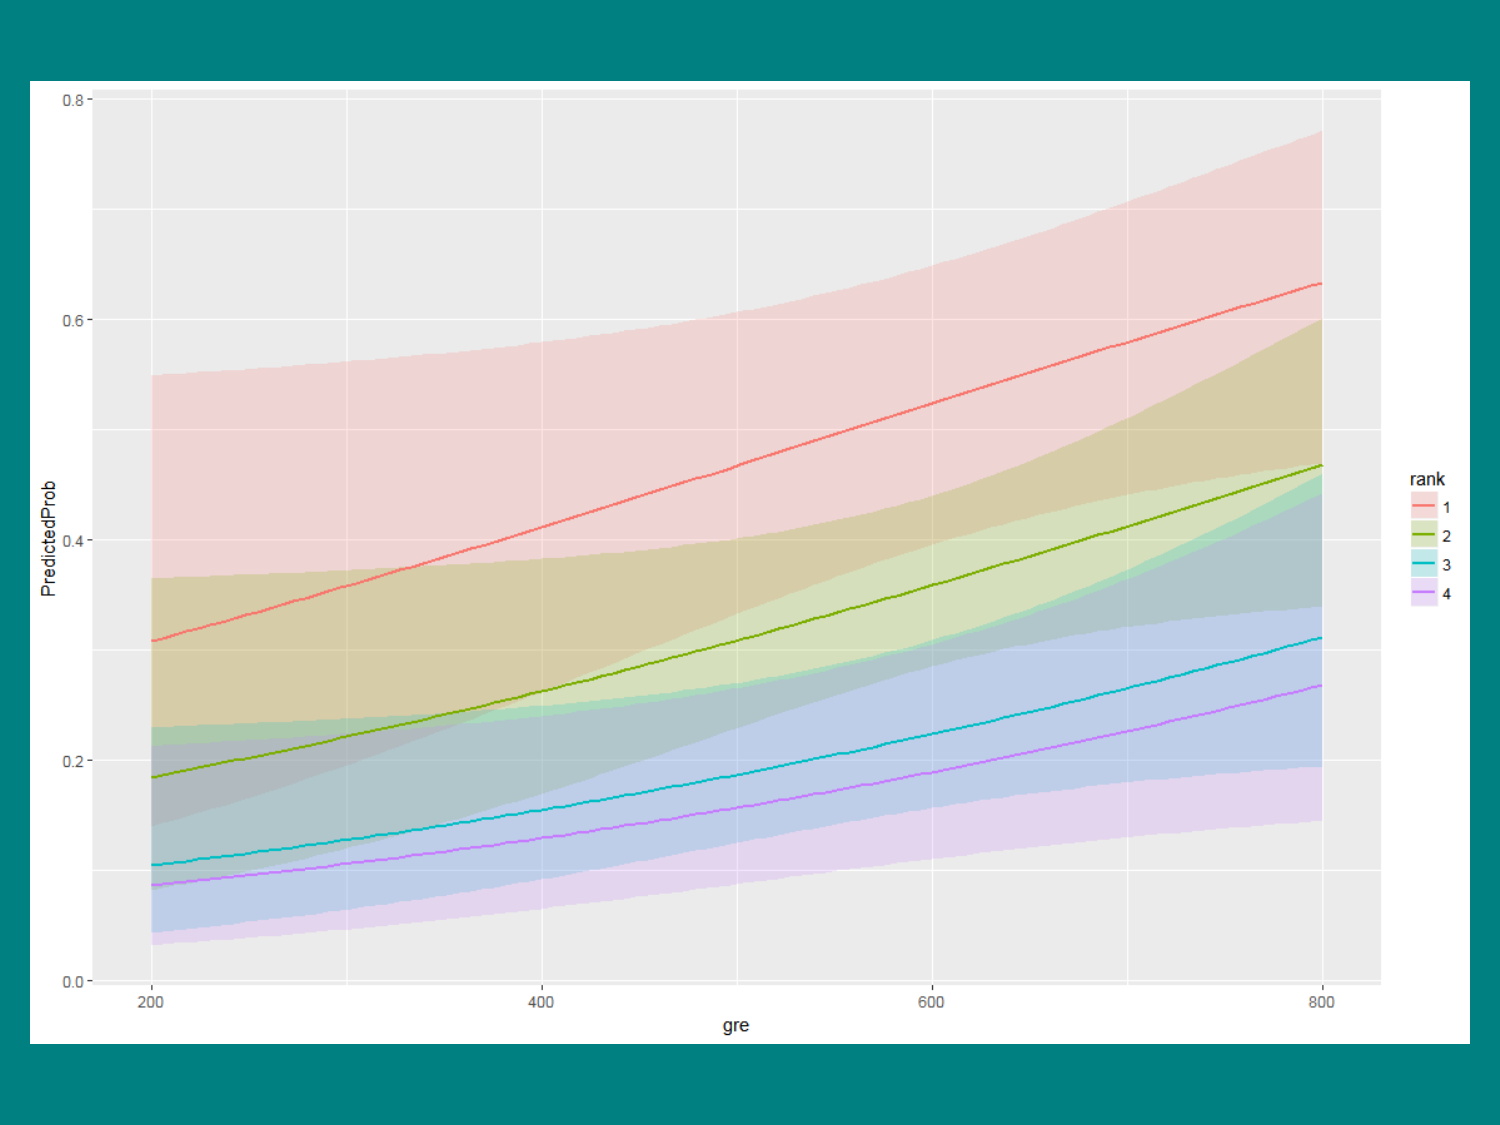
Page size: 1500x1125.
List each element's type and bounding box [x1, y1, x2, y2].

picture [30, 81, 1470, 1044]
